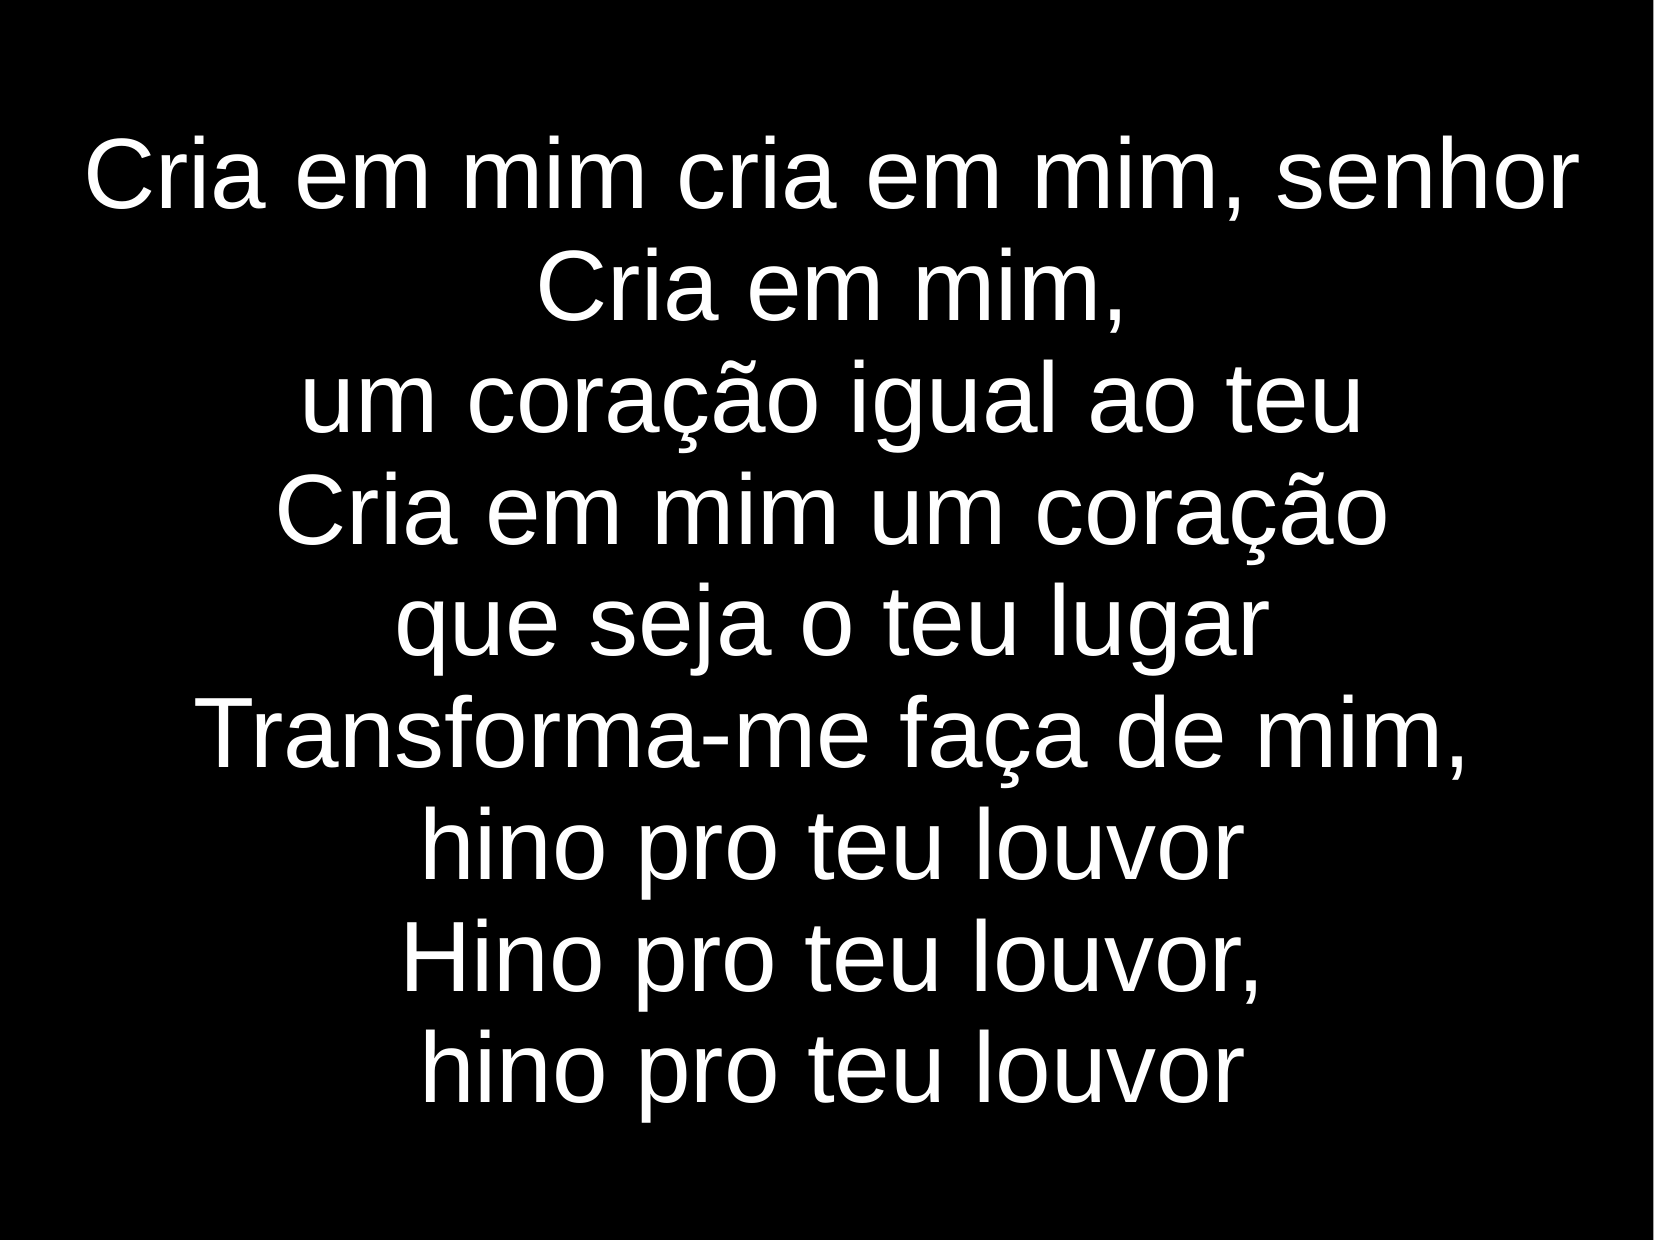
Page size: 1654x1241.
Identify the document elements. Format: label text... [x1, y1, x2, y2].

subtitle Cria em mim cria em mim, senhor Cria em mim, um coração igual ao teu Cria em mim um coração que seja o teu lugar Transforma-me faça de mim, hino pro teu louvor Hino pro teu louvor, hino pro teu louvor [59, 49, 1607, 1193]
